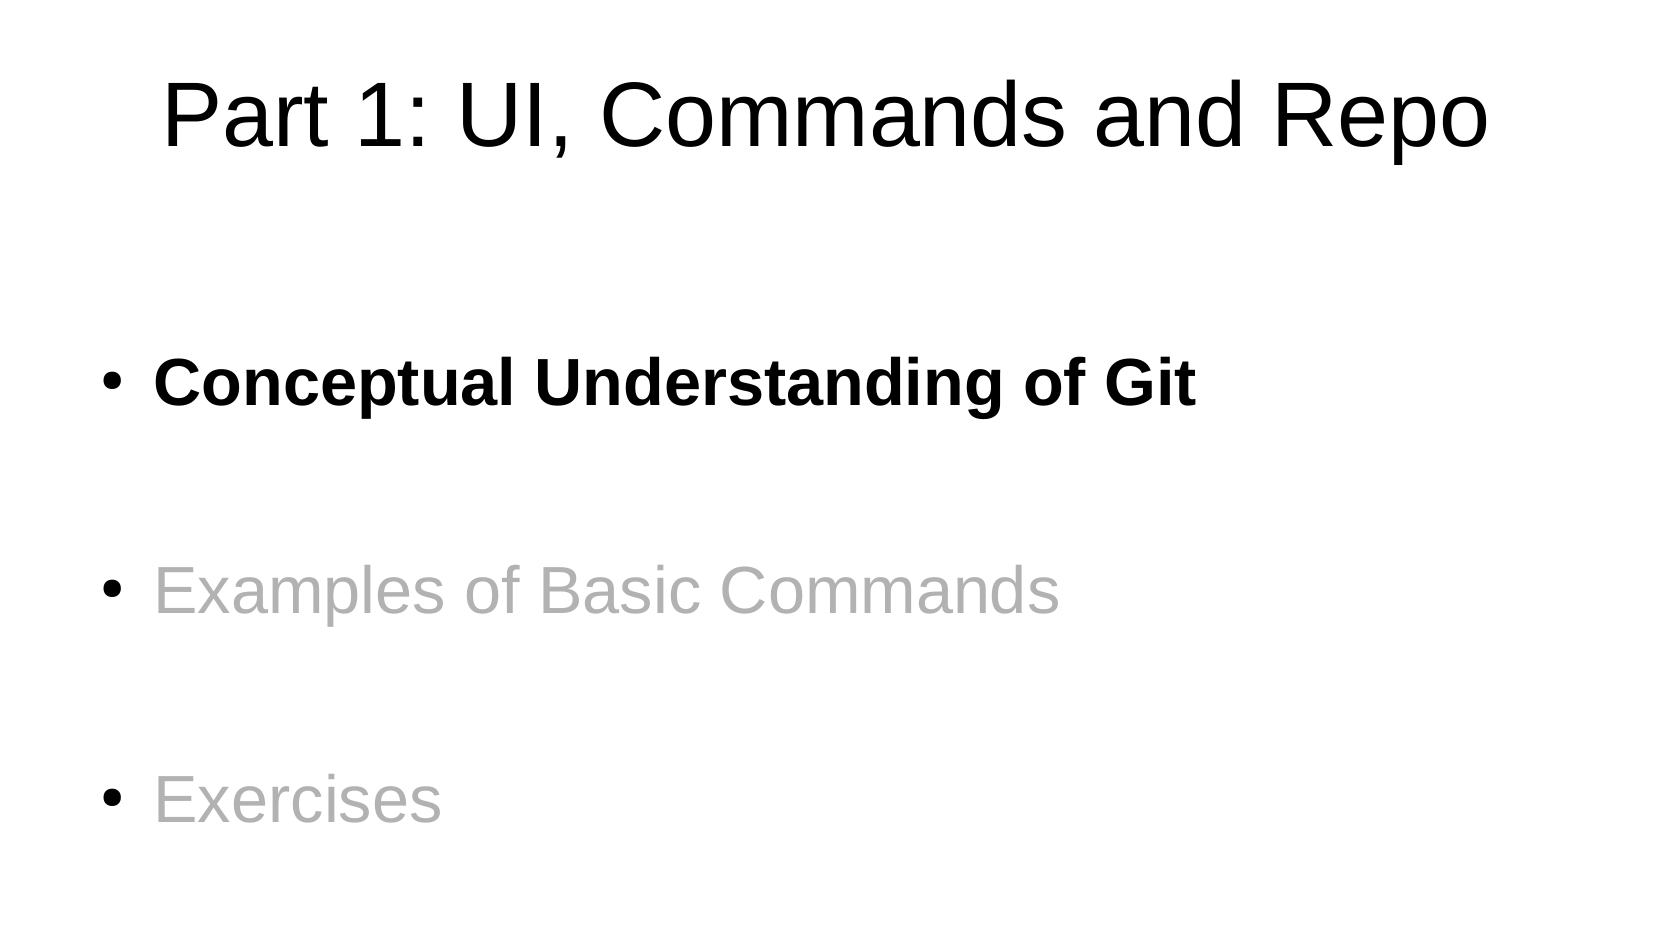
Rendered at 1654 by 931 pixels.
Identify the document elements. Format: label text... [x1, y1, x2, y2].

list Conceptual Understanding of Git Examples of Basic Commands Exercises [82, 240, 1571, 856]
title Part 1: UI, Commands and Repo [82, 37, 1571, 193]
